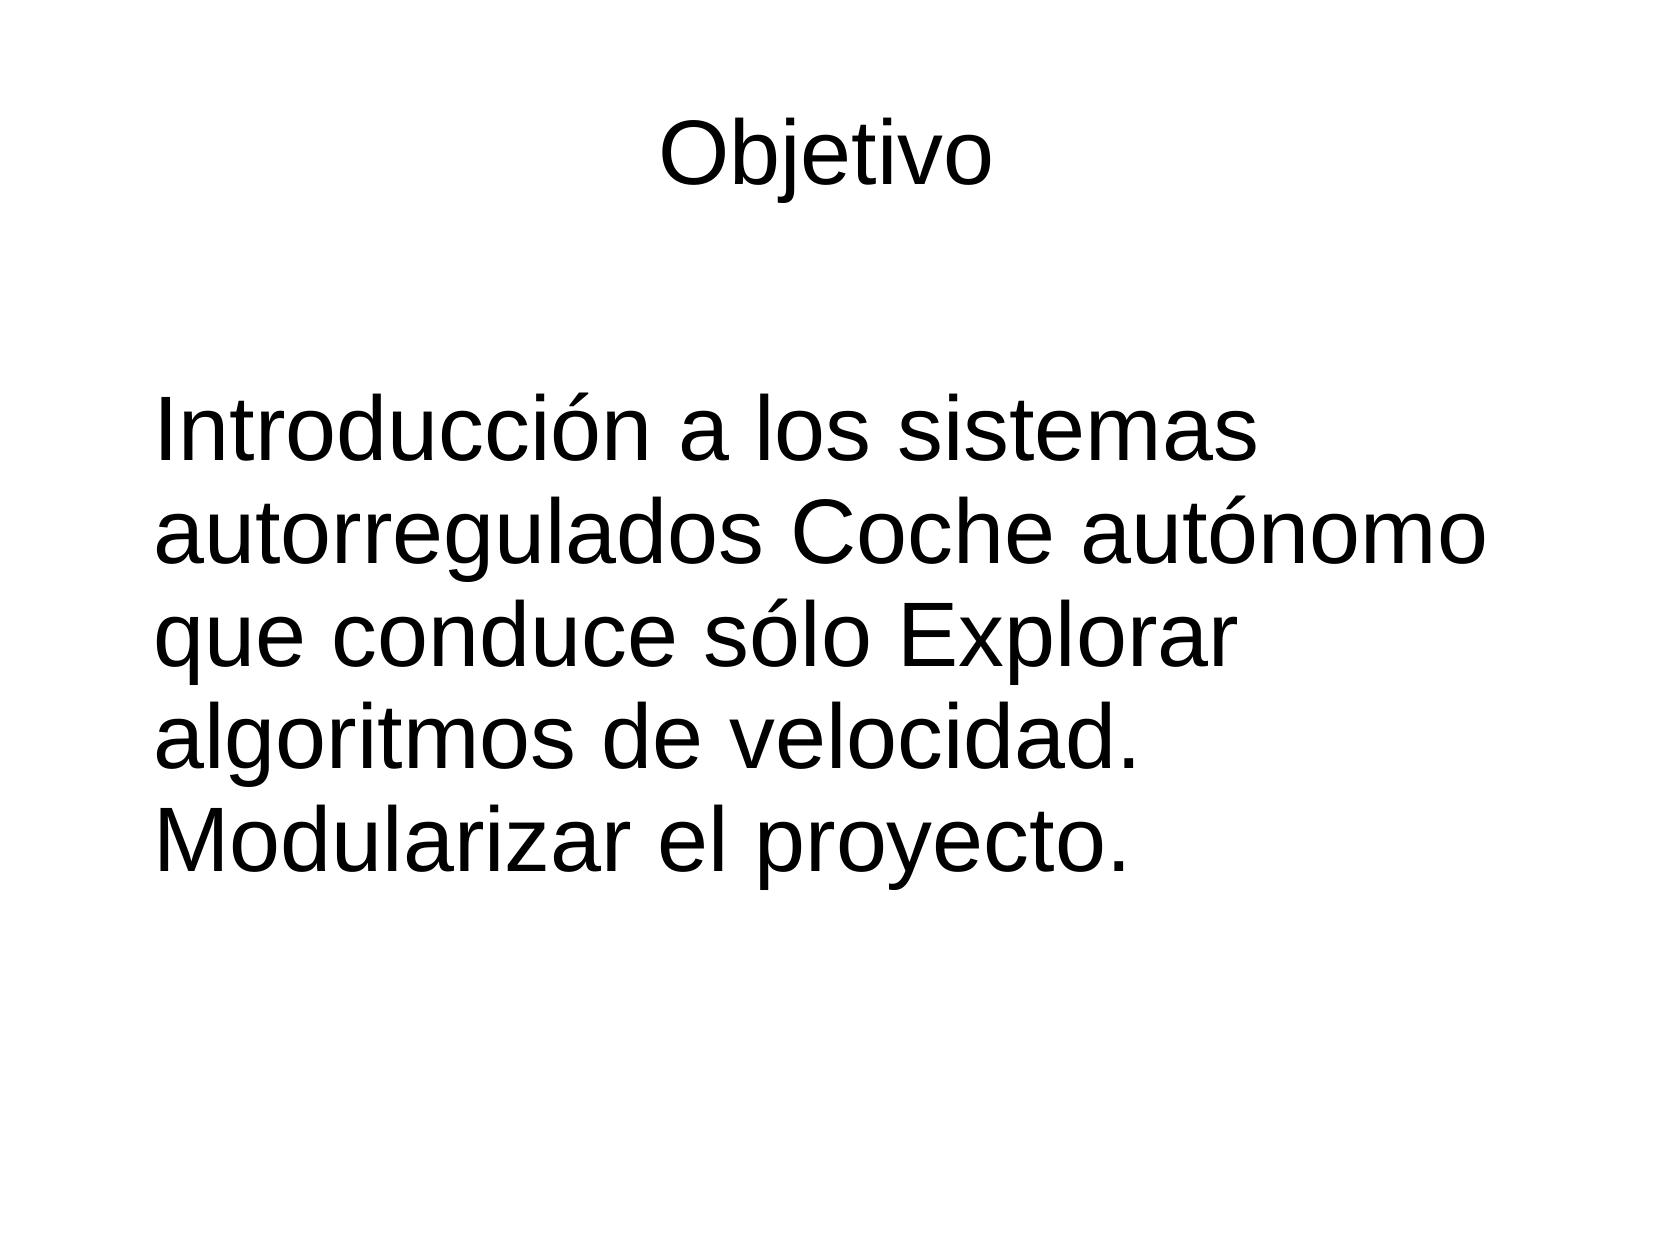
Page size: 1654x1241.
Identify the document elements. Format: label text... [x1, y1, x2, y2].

title Objetivo [82, 49, 1571, 257]
list Introducción a los sistemas autorregulados Coche autónomo que conduce sólo Explorar algoritmos de velocidad. Modularizar el proyecto. [82, 377, 1571, 1098]
